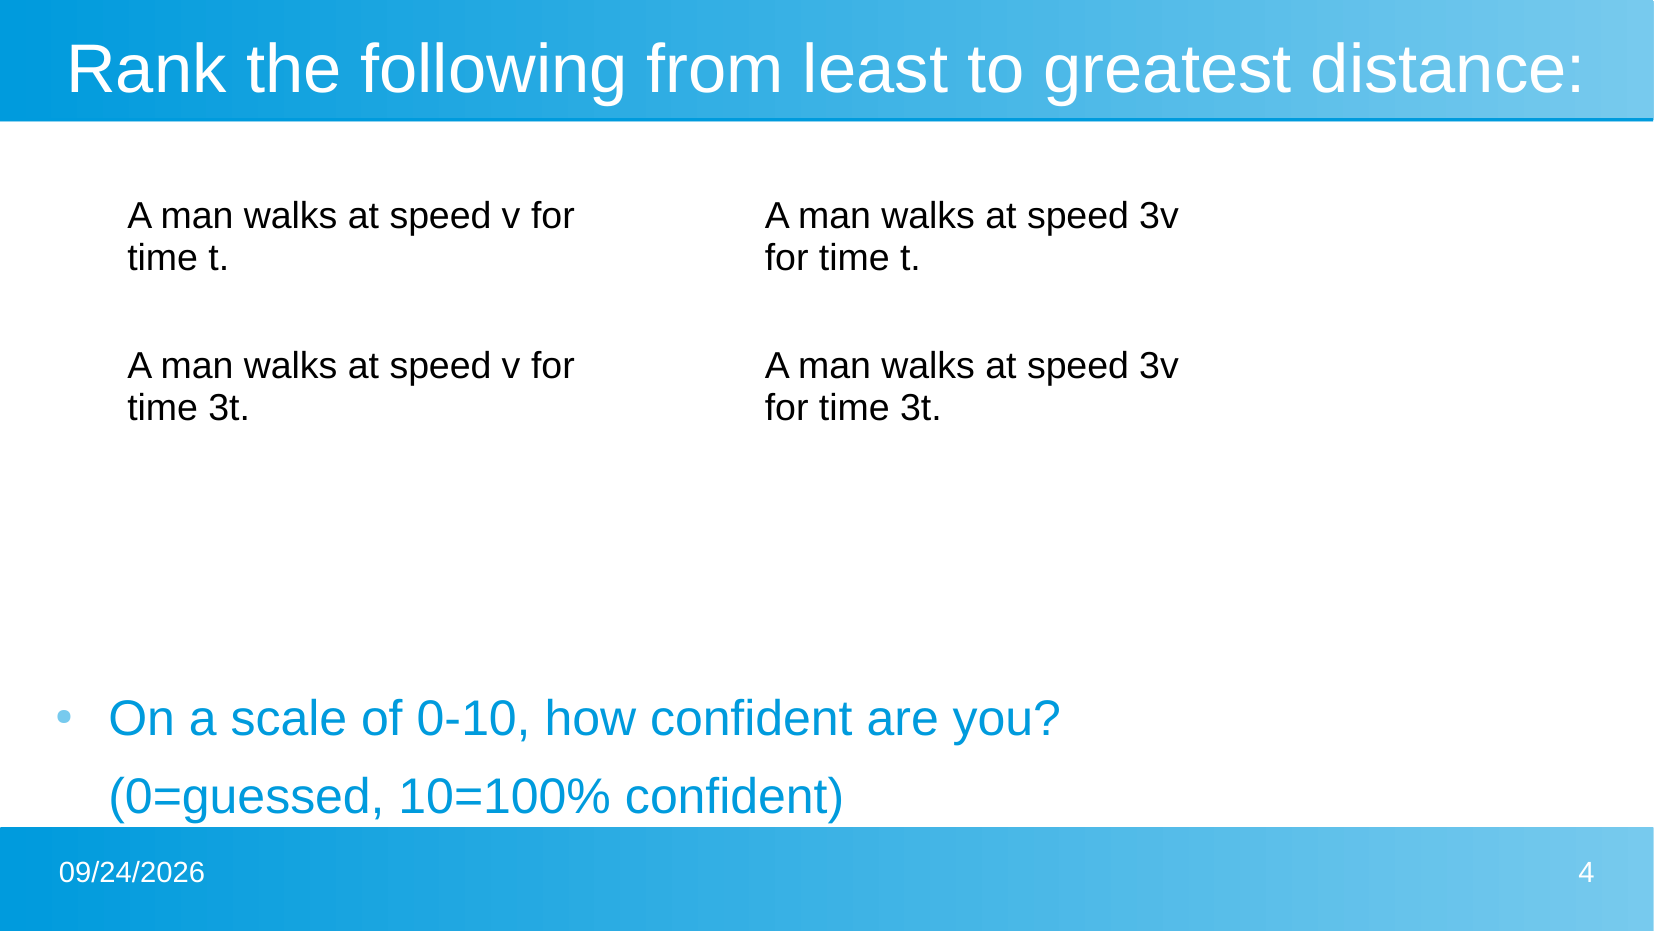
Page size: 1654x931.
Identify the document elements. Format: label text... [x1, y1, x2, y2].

text_box A man walks at speed v for time 3t. [112, 337, 601, 437]
text_box A man walks at speed v for time t. [112, 187, 601, 287]
text_box A man walks at speed 3v for time 3t. [750, 337, 1238, 437]
list On a scale of 0-10, how confident are you? (0=guessed, 10=100% confident) [37, 612, 1573, 931]
text_box A man walks at speed 3v for time t. [750, 187, 1238, 287]
title Rank the following from least to greatest distance: [59, 29, 1595, 108]
